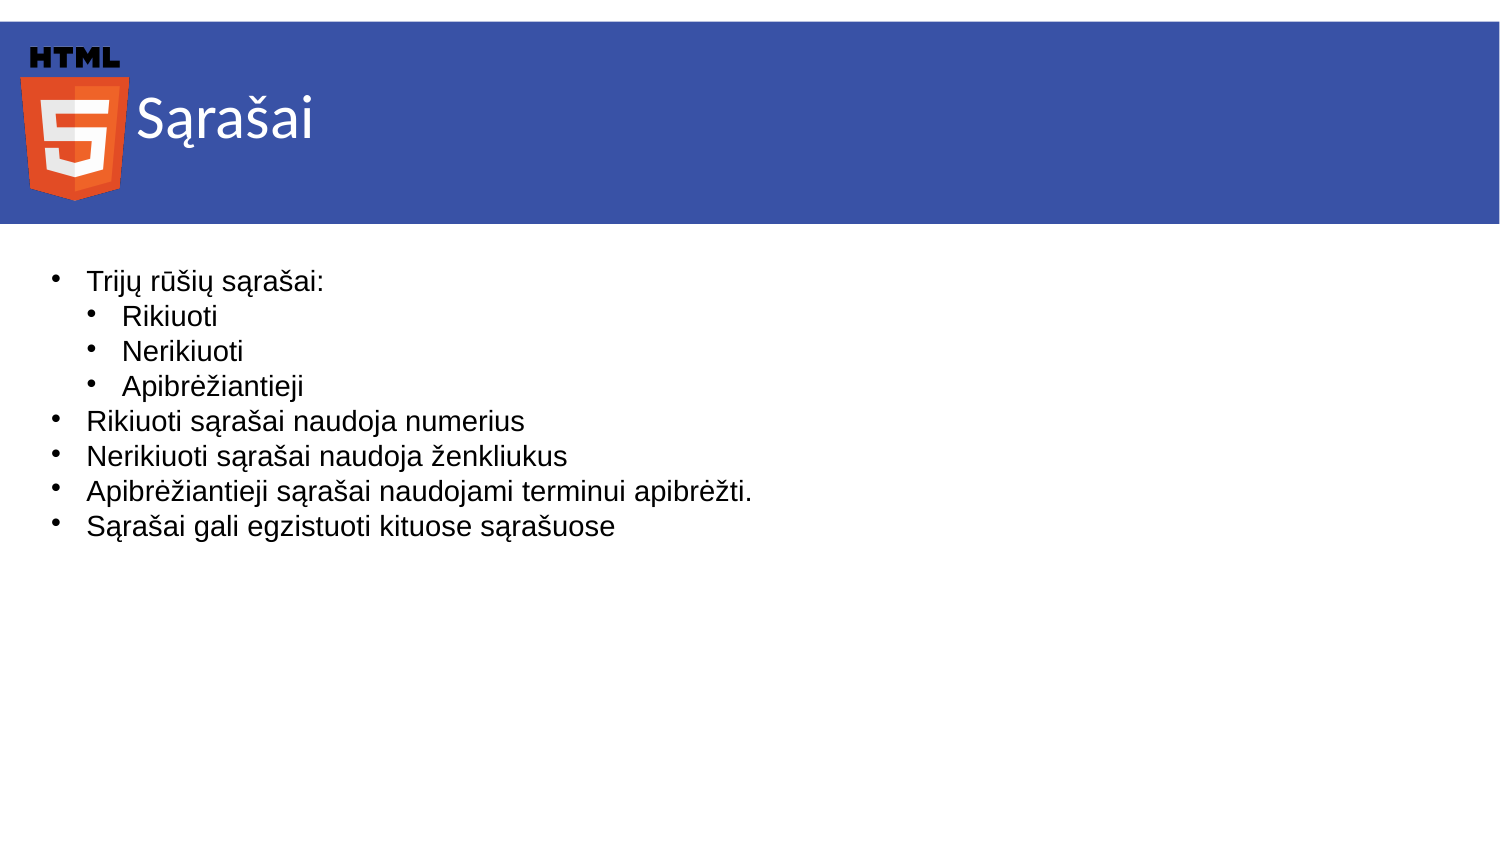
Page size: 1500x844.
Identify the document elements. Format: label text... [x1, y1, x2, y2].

text_box Trijų rūšių sąrašai: Rikiuoti Nerikiuoti Apibrėžiantieji Rikiuoti sąrašai naudoja numerius Nerikiuoti sąrašai naudoja ženkliukus Apibrėžiantieji sąrašai naudojami terminui apibrėžti. Sąrašai gali egzistuoti kituose sąrašuose [36, 247, 1389, 789]
picture [20, 46, 130, 201]
text_box Sąrašai [122, 72, 1500, 167]
